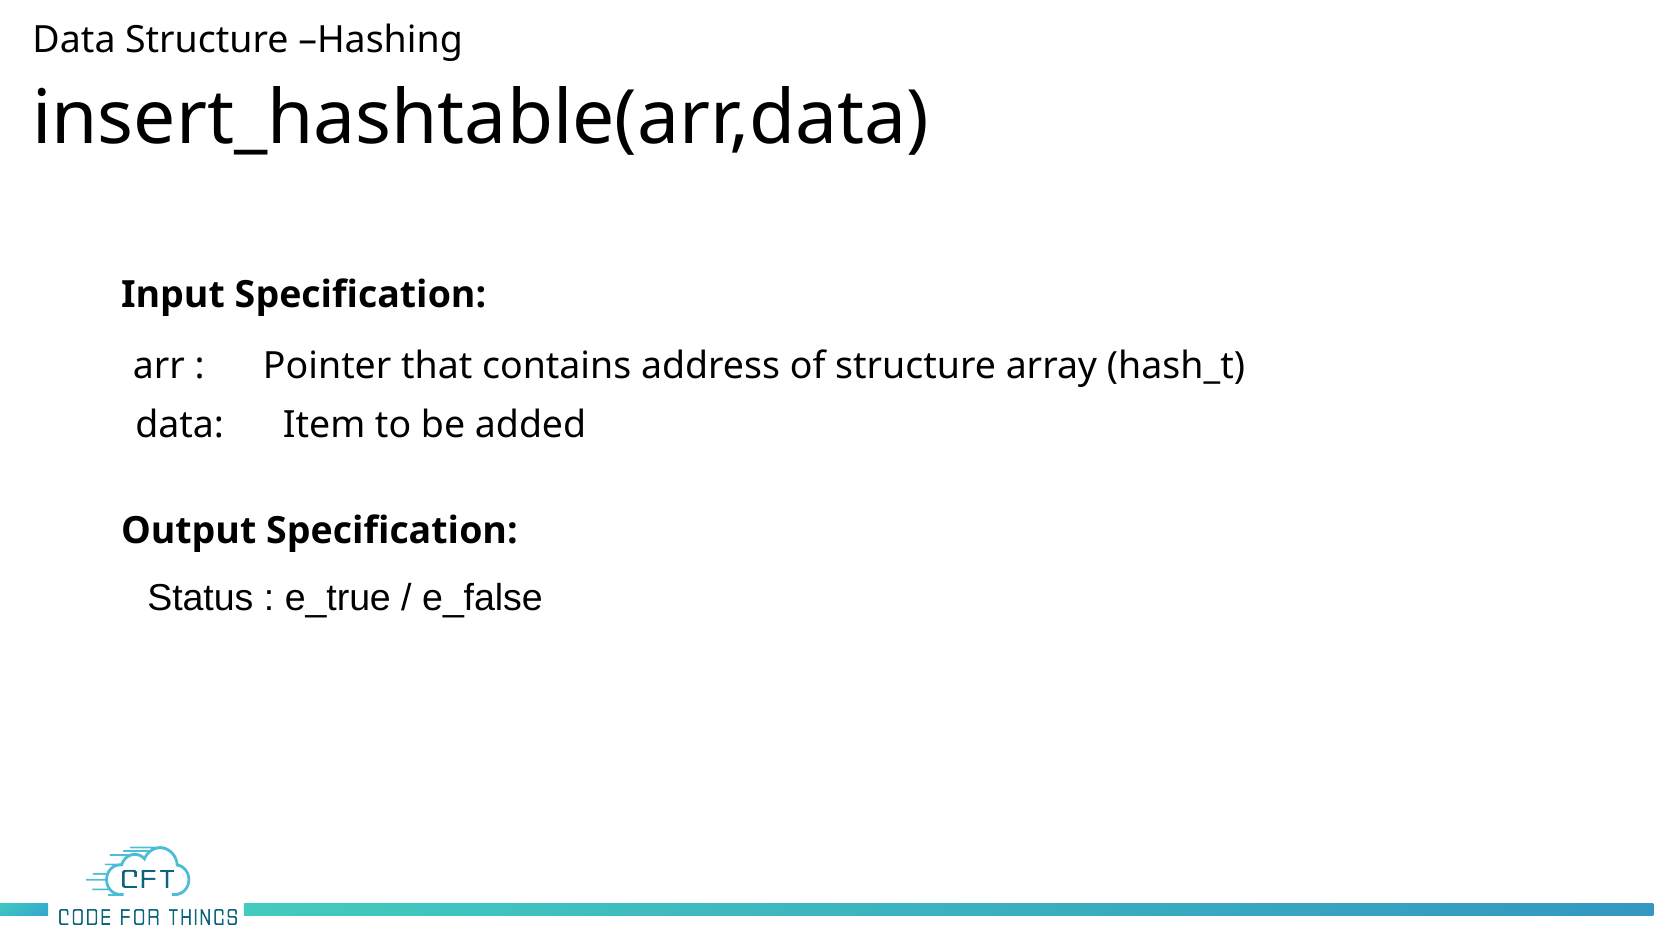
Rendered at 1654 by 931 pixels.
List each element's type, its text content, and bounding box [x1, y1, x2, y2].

text_box Status : e_true / e_false [132, 569, 1241, 638]
text_box Input Specification: [106, 259, 571, 331]
text_box arr : Pointer that contains address of structure array (hash_t) [118, 330, 1477, 390]
picture [59, 846, 237, 925]
title Data Structure –Hashing insert_hashtable(arr,data) [32, 12, 1630, 166]
text_box Output Specification: [106, 496, 665, 556]
text_box data: Item to be added [120, 390, 910, 449]
